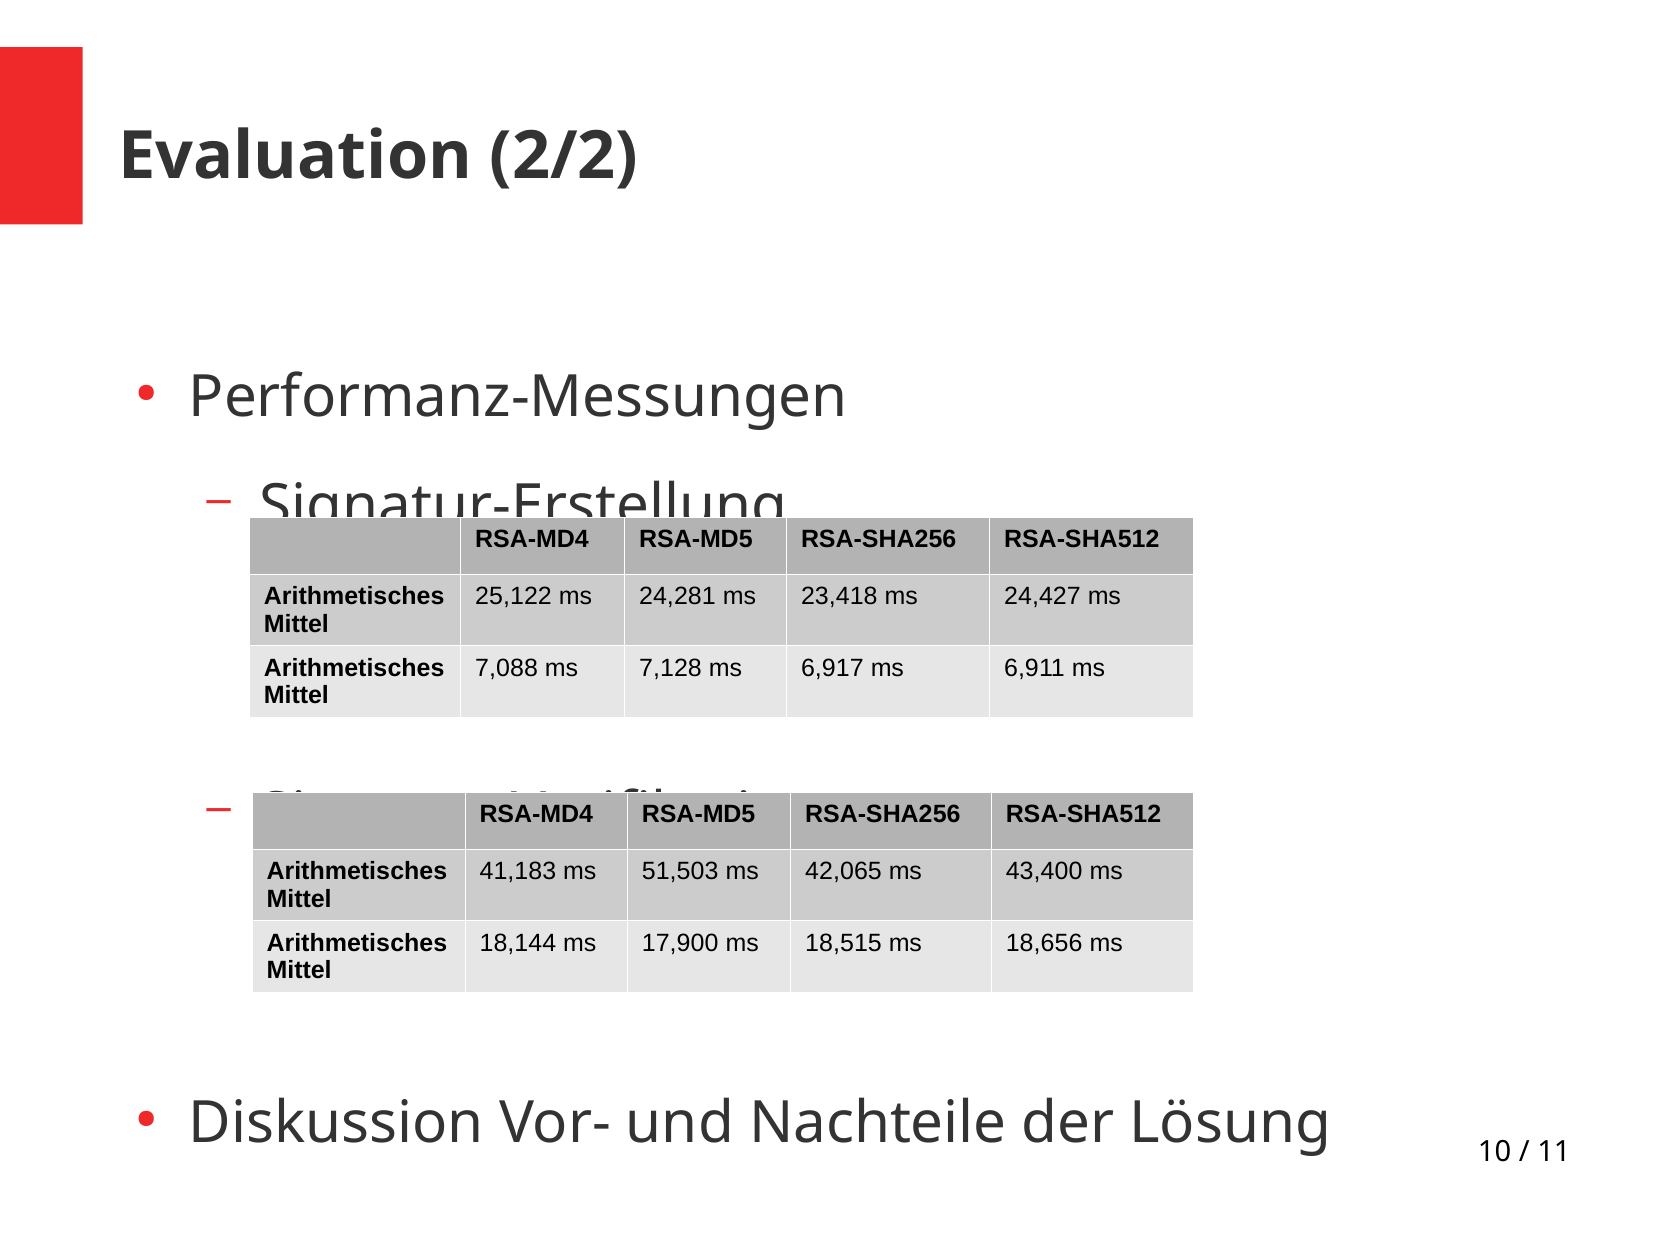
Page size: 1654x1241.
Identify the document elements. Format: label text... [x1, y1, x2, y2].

table_cell Arithmetisches Mittel [250, 646, 460, 717]
table_header [250, 518, 460, 574]
table_cell Arithmetisches Mittel [253, 921, 465, 992]
table_cell 7,088 ms [461, 646, 624, 717]
table_cell 43,400 ms [992, 850, 1193, 920]
table_cell 42,065 ms [791, 850, 991, 920]
table_header RSA-MD4 [461, 518, 624, 574]
table_cell 7,128 ms [625, 646, 786, 717]
table_header RSA-SHA512 [990, 518, 1193, 574]
table_cell 6,911 ms [990, 646, 1193, 717]
table_cell 6,917 ms [787, 646, 989, 717]
table_header RSA-MD4 [466, 793, 627, 849]
table_cell 25,122 ms [461, 575, 624, 645]
table_cell 24,427 ms [990, 575, 1193, 645]
table_cell 17,900 ms [628, 921, 790, 992]
table_cell Arithmetisches Mittel [253, 850, 465, 920]
table_cell 24,281 ms [625, 575, 786, 645]
table_header RSA-SHA512 [992, 793, 1193, 849]
table_cell 23,418 ms [787, 575, 989, 645]
list Performanz-Messungen Signatur-Erstellung Signatur-Verifikation Diskussion Vor- und Nachteile der Lösung [118, 354, 1536, 1074]
table_cell 51,503 ms [628, 850, 790, 920]
table_cell 18,515 ms [791, 921, 991, 992]
table_cell 41,183 ms [466, 850, 627, 920]
table_cell 18,656 ms [992, 921, 1193, 992]
title Evaluation (2/2) [118, 49, 1571, 257]
table_cell Arithmetisches Mittel [250, 575, 460, 645]
table_header RSA-SHA256 [791, 793, 991, 849]
table_header [253, 793, 465, 849]
table_header RSA-MD5 [625, 518, 786, 574]
table_cell 18,144 ms [466, 921, 627, 992]
table_header RSA-SHA256 [787, 518, 989, 574]
table_header RSA-MD5 [628, 793, 790, 849]
